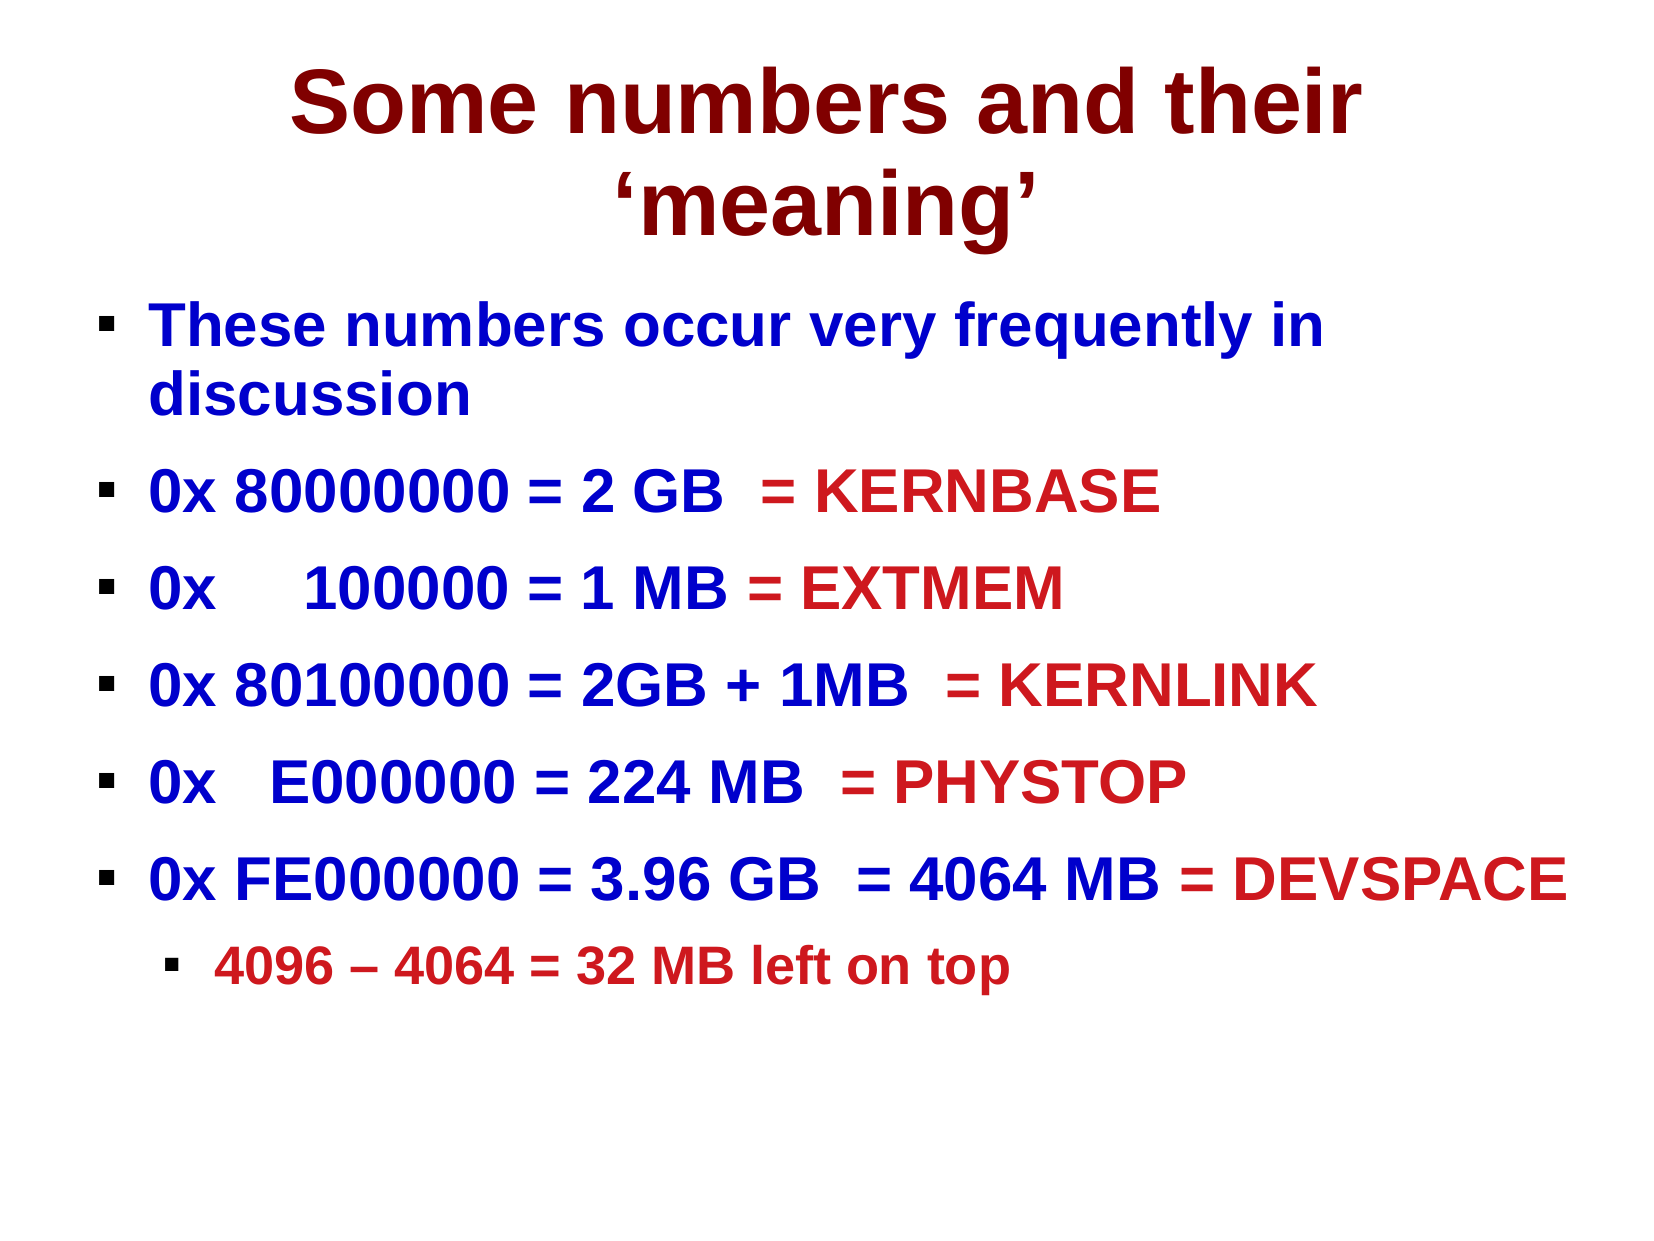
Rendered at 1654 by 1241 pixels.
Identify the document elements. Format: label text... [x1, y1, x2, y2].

list These numbers occur very frequently in discussion 0x 80000000 = 2 GB = KERNBASE 0x 100000 = 1 MB = EXTMEM 0x 80100000 = 2GB + 1MB = KERNLINK 0x E000000 = 224 MB = PHYSTOP 0x FE000000 = 3.96 GB = 4064 MB = DEVSPACE 4096 – 4064 = 32 MB left on top [82, 290, 1571, 1010]
title Some numbers and their ‘meaning’ [82, 49, 1571, 257]
